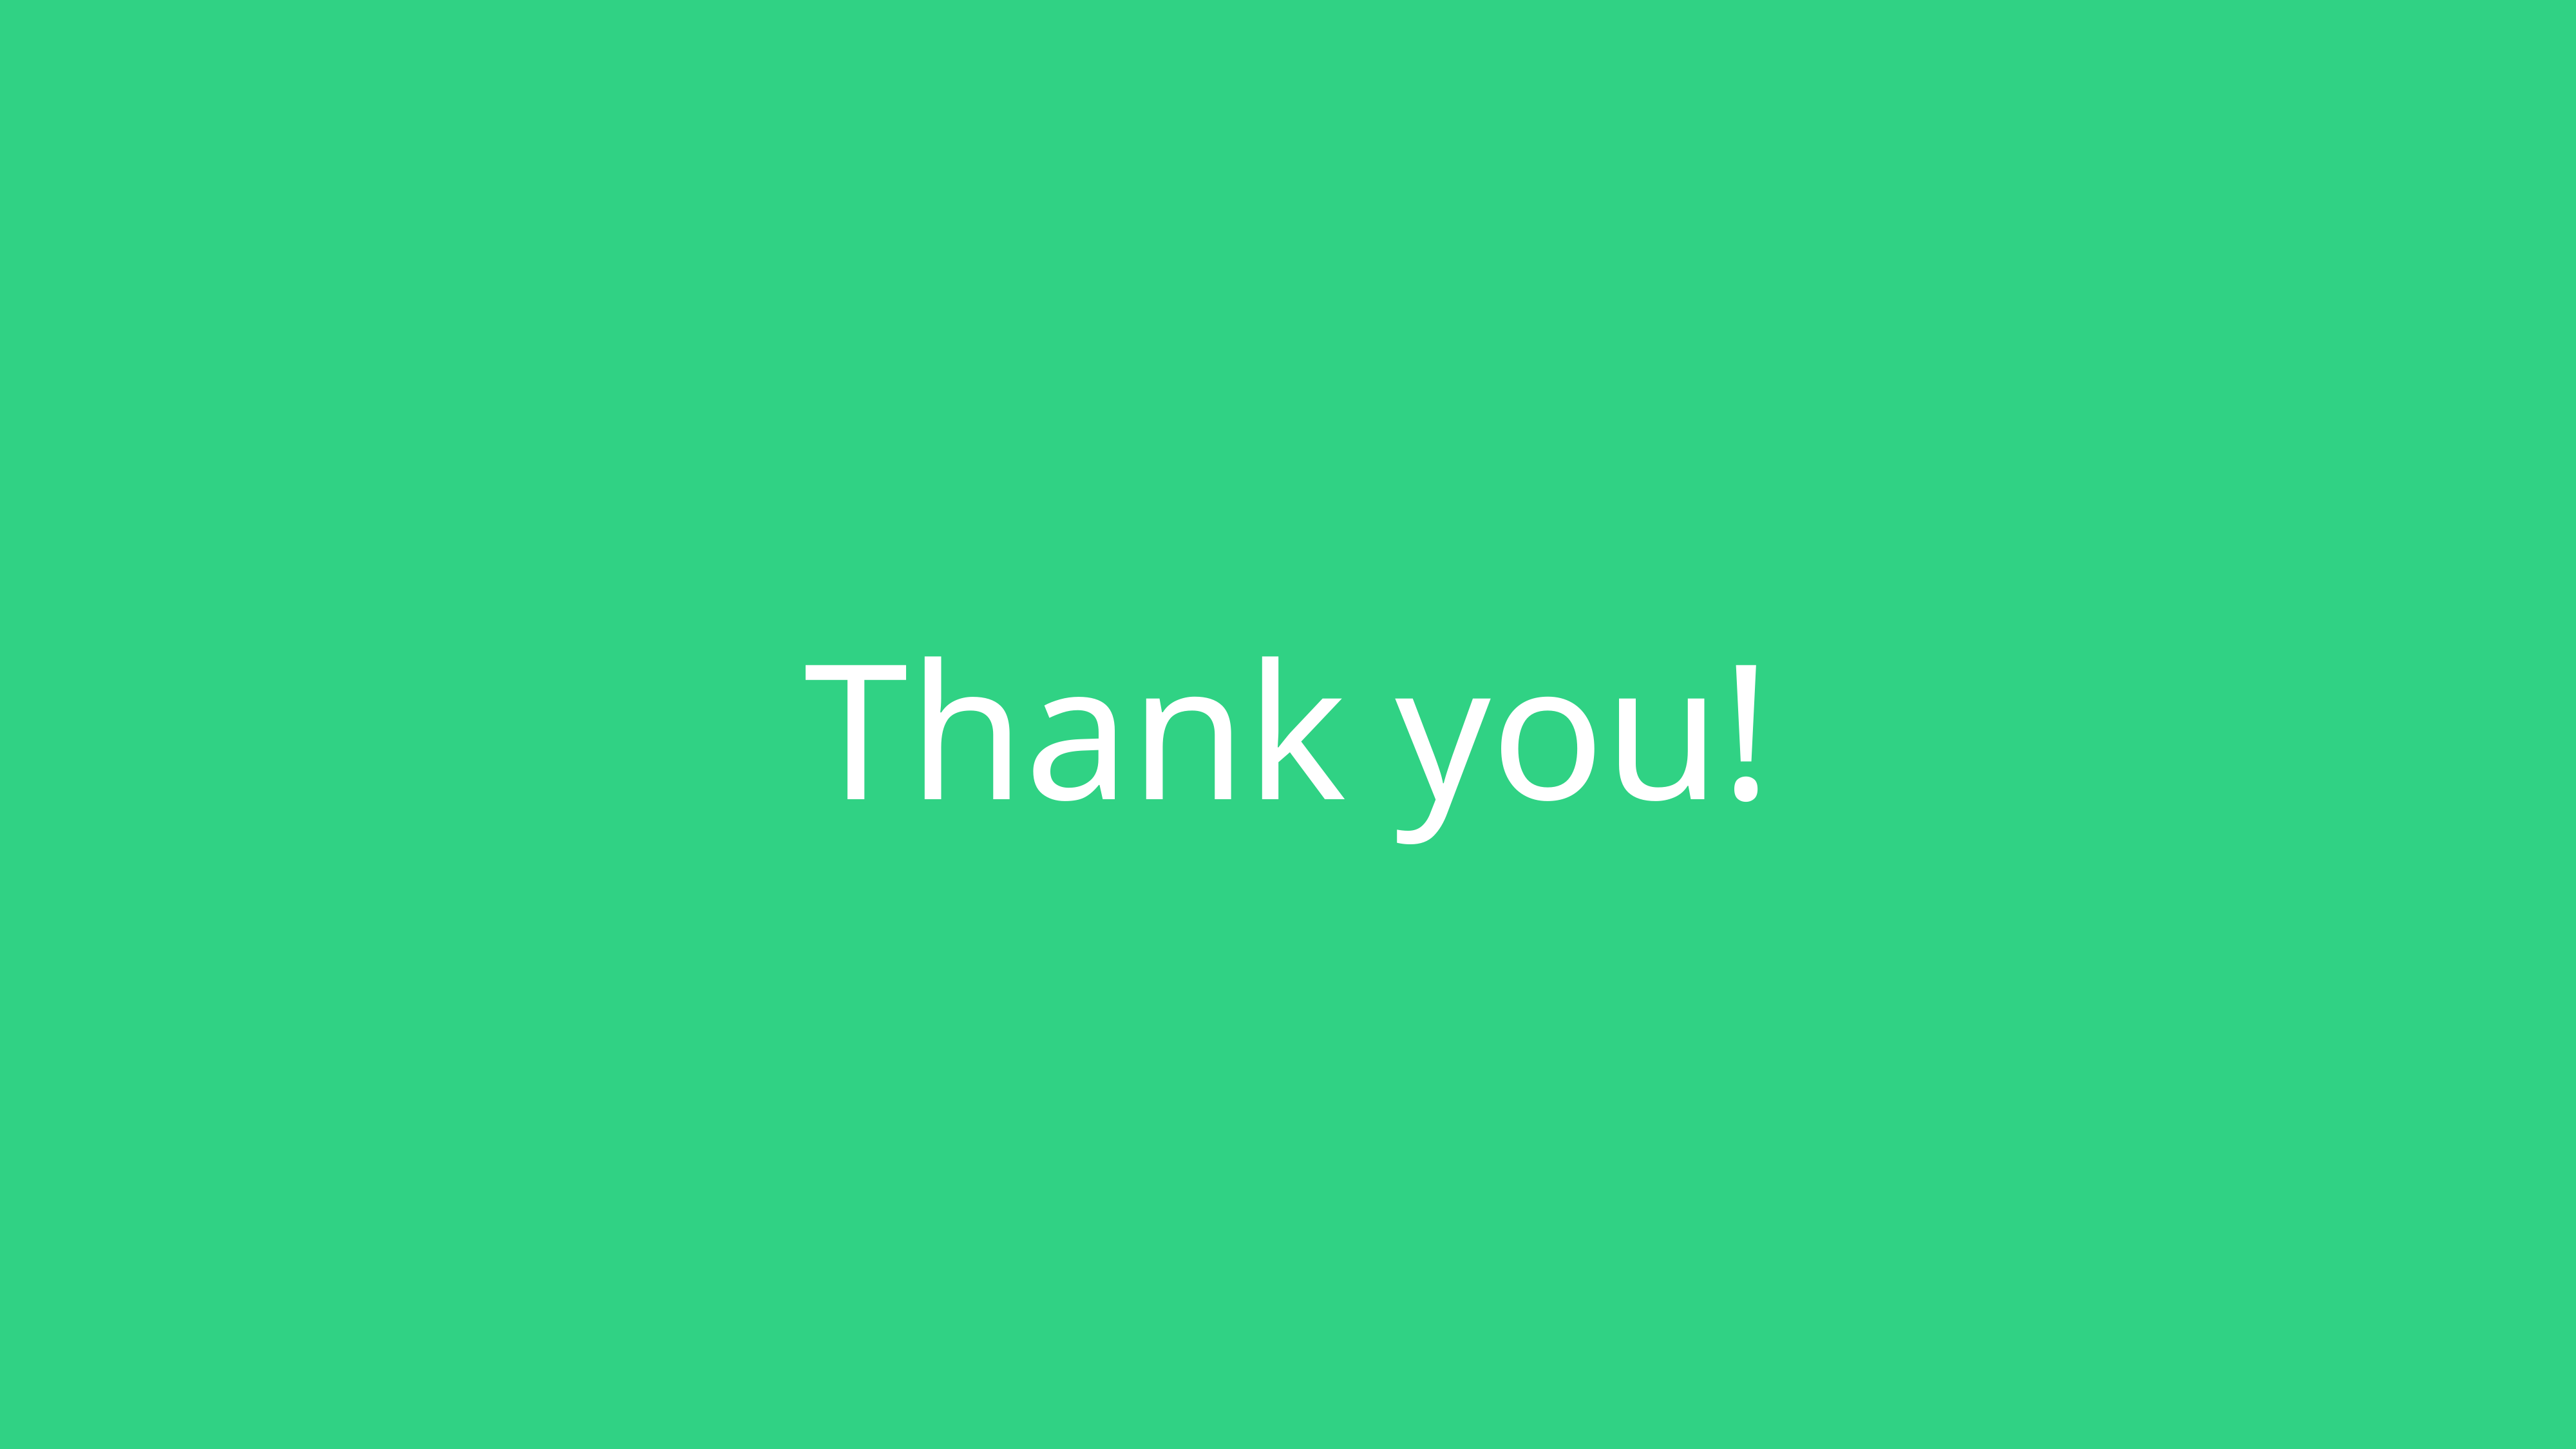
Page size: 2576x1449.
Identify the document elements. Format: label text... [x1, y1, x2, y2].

text_box Thank you! [799, 606, 1777, 843]
